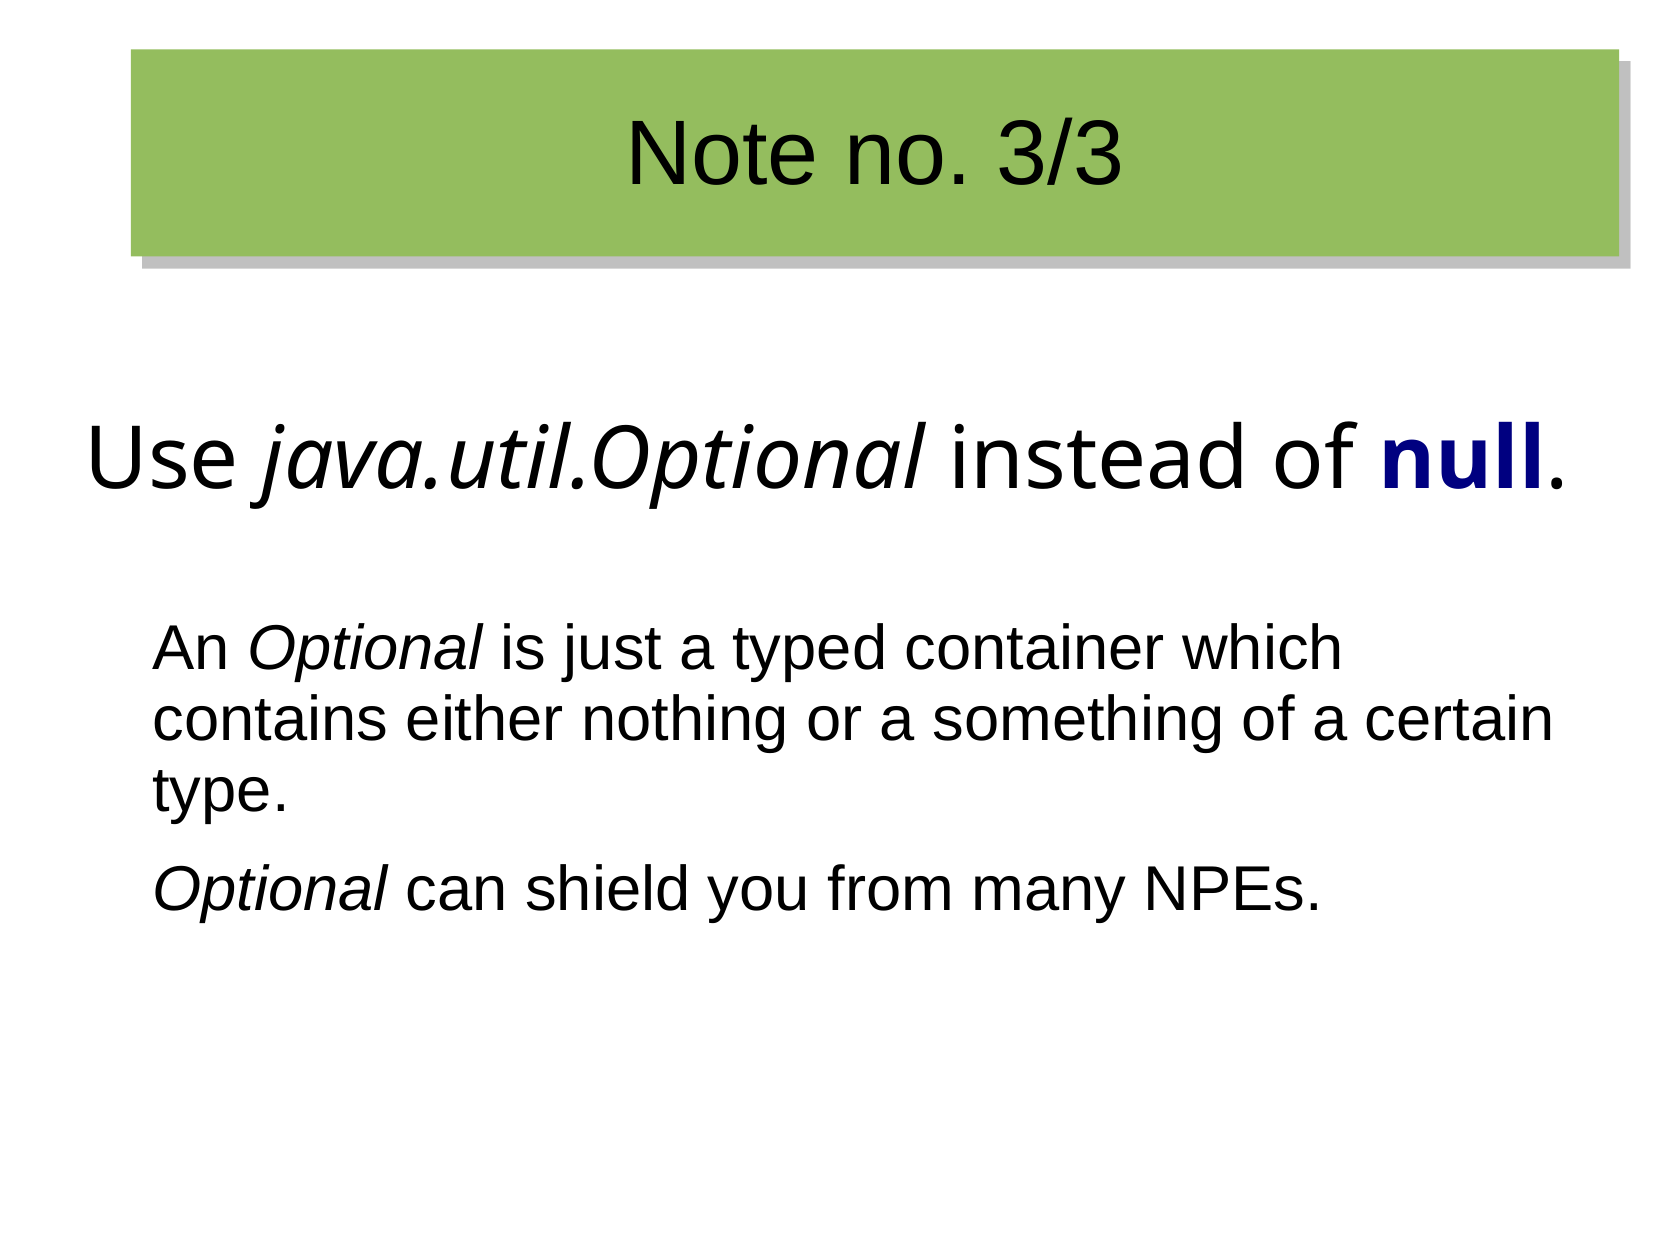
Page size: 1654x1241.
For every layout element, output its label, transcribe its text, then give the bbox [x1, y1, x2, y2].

list Use java.util.Optional instead of null. An Optional is just a typed container which contains either nothing or a something of a certain type. Optional can shield you from many NPEs. [82, 296, 1571, 1016]
title Note no. 3/3 [130, 49, 1620, 257]
